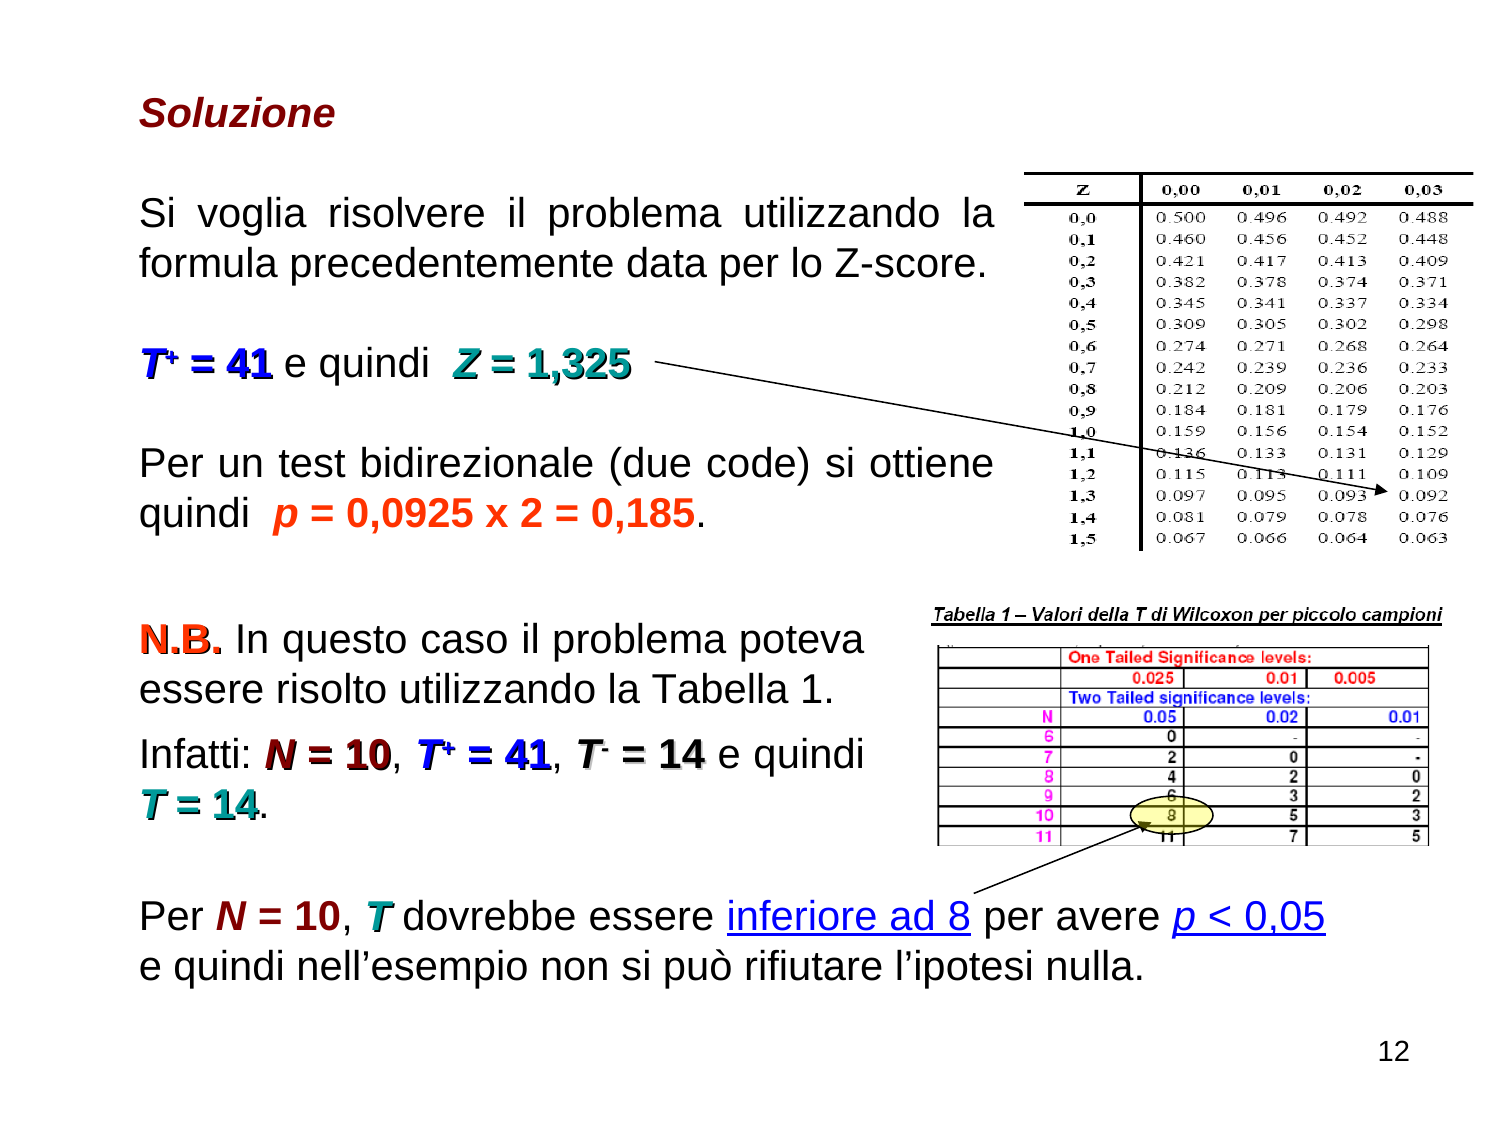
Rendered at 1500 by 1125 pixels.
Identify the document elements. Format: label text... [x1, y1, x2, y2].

text_box Per N = 10, T dovrebbe essere inferiore ad 8 per avere p < 0,05 e quindi nell’esempio non si può rifiutare l’ipotesi nulla. [123, 881, 1341, 997]
text_box <numero> [1074, 1024, 1426, 1103]
picture [922, 597, 1447, 846]
text_box N.B. In questo caso il problema poteva essere risolto utilizzando la Tabella 1. Infatti: N = 10, T+ = 41, T- = 14 e quindi T = 14. [123, 603, 880, 835]
picture [998, 155, 1474, 551]
text_box [1130, 796, 1213, 835]
text_box Soluzione Si voglia risolvere il problema utilizzando la formula precedentemente data per lo Z-score. T+ = 41 e quindi Z = 1,325 Per un test bidirezionale (due code) si ottiene quindi p = 0,0925 x 2 = 0,185. [123, 78, 1010, 544]
